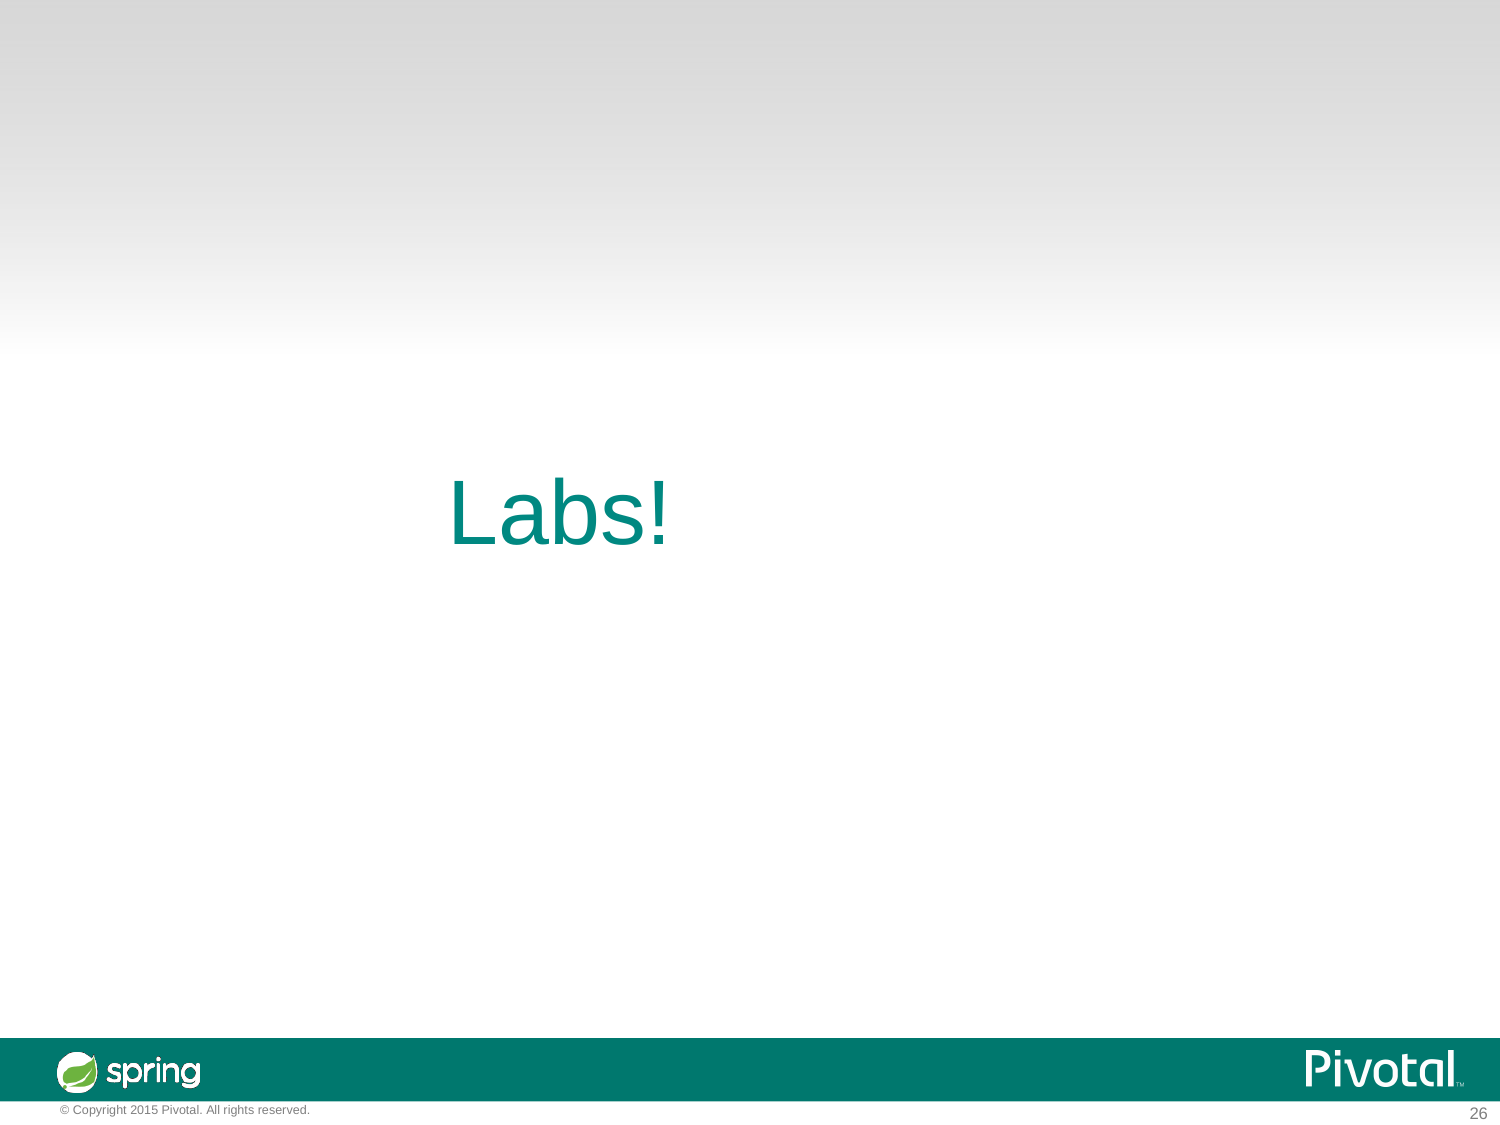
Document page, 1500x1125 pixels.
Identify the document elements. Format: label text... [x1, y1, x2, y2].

title Labs! [447, 454, 1440, 565]
picture [32, 1041, 210, 1103]
picture [1306, 1050, 1464, 1087]
